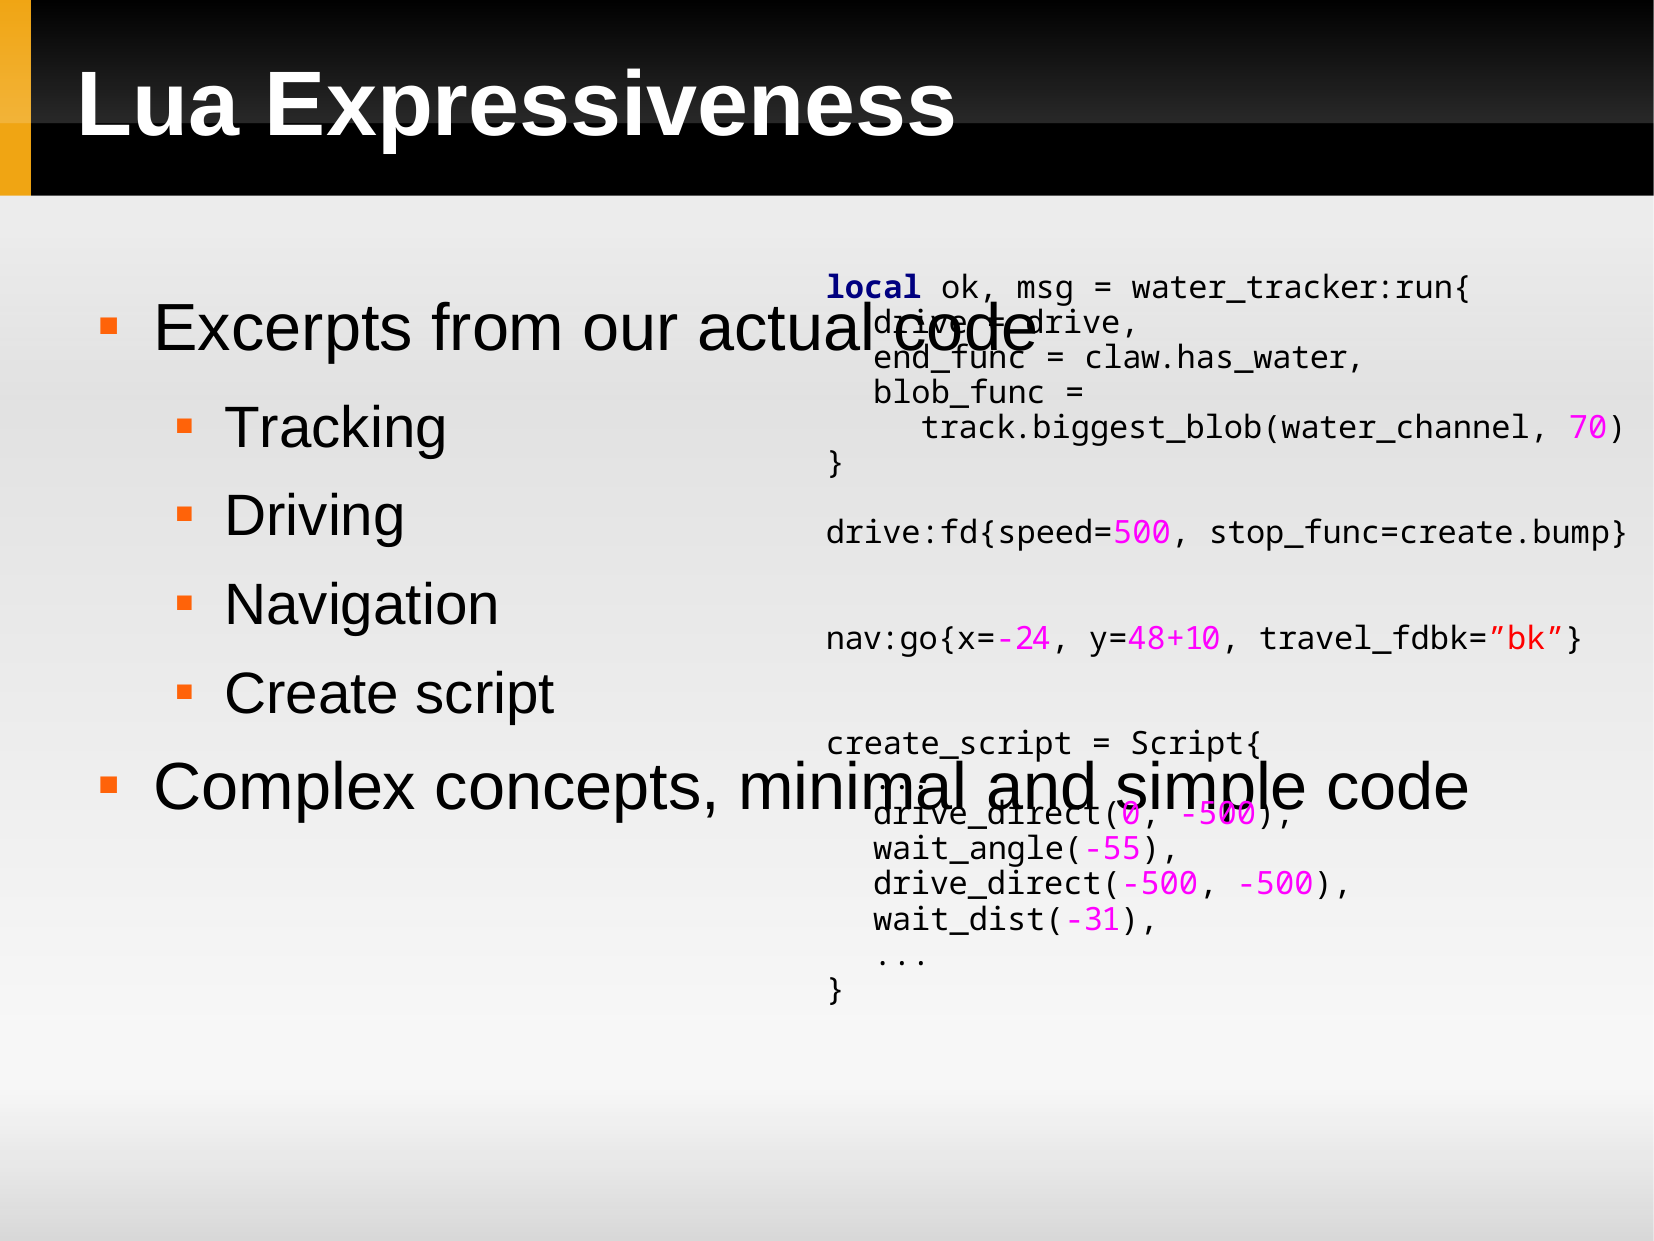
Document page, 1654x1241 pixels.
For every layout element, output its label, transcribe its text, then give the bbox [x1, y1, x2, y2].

list Excerpts from our actual code Tracking Driving Navigation Create script Complex concepts, minimal and simple code [82, 290, 809, 1109]
chart [825, 270, 1654, 1241]
picture [0, 0, 1654, 1241]
title Lua Expressiveness [76, 0, 1565, 208]
